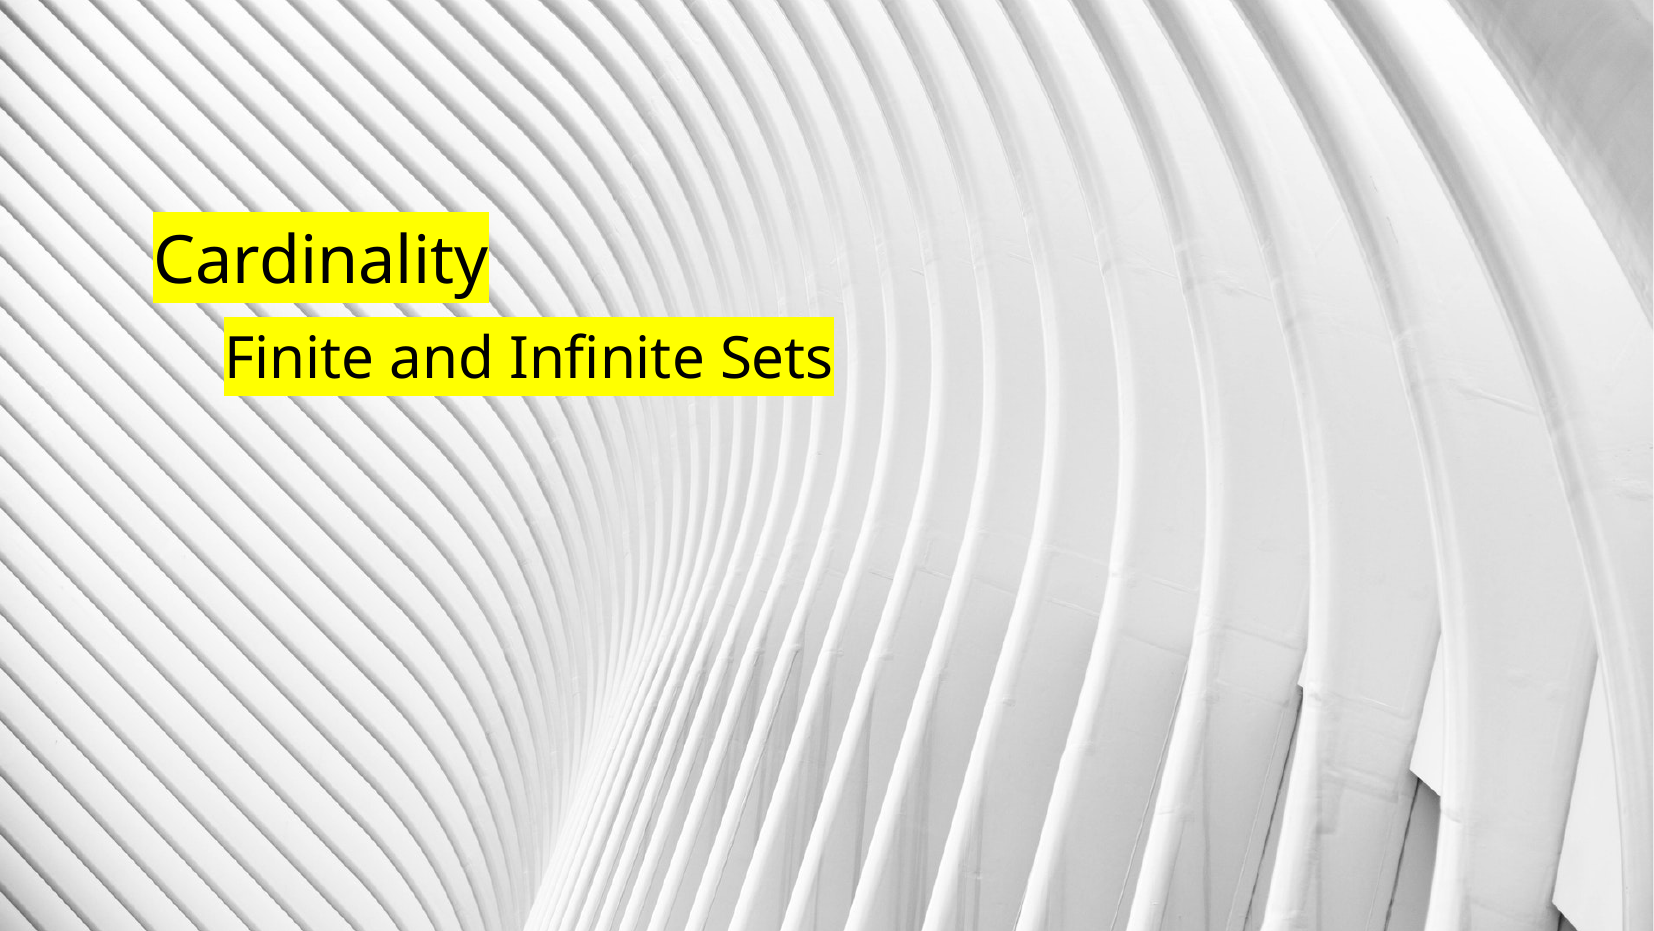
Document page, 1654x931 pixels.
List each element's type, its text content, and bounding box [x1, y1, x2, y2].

list Cardinality Finite and Infinite Sets [82, 217, 1571, 839]
picture [0, 0, 1654, 931]
